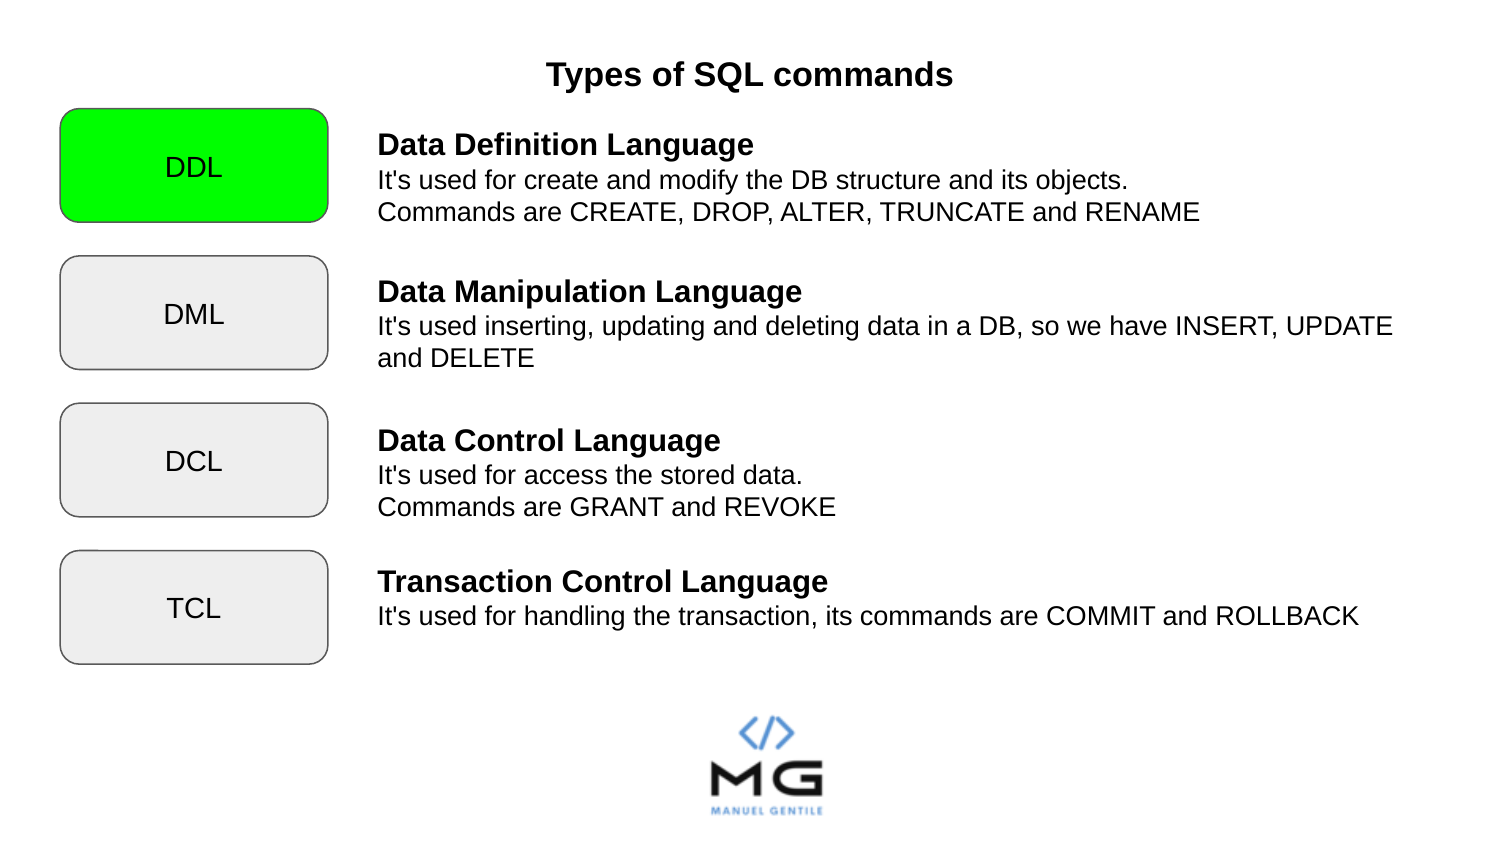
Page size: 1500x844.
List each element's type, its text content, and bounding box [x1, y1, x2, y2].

text_box DCL [60, 403, 328, 517]
text_box DDL [60, 108, 328, 223]
text_box Data Manipulation Language It's used inserting, updating and deleting data in a DB, so we have INSERT, UPDATE and DELETE [362, 255, 1449, 370]
text_box Transaction Control Language It's used for handling the transaction, its commands are COMMIT and ROLLBACK [362, 546, 1449, 660]
text_box DML [60, 255, 328, 370]
text_box Data Control Language It's used for access the stored data. Commands are GRANT and REVOKE [362, 404, 1449, 519]
text_box TCL [60, 550, 328, 665]
text_box Data Definition Language It's used for create and modify the DB structure and its objects. Commands are CREATE, DROP, ALTER, TRUNCATE and RENAME [362, 109, 1449, 224]
text_box Types of SQL commands [51, 37, 1449, 109]
picture [688, 687, 846, 844]
